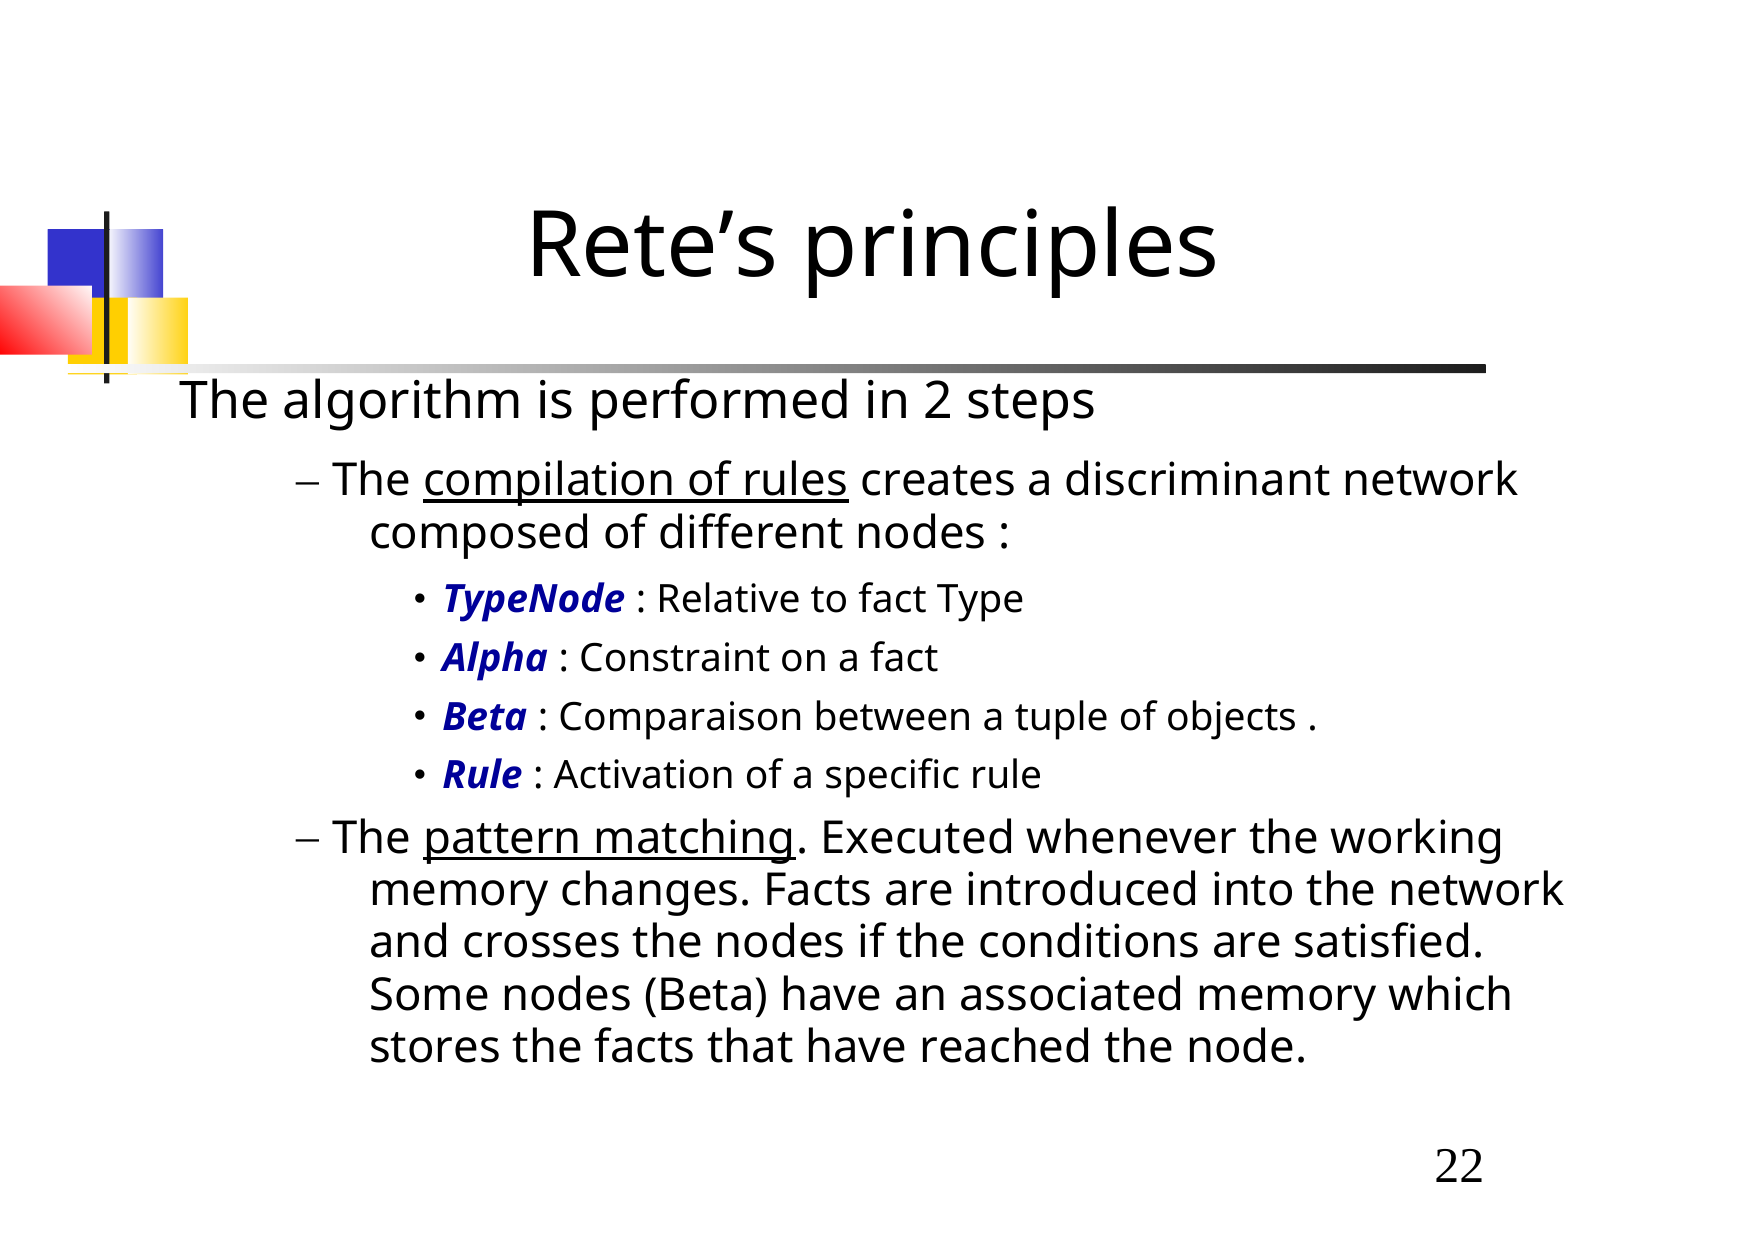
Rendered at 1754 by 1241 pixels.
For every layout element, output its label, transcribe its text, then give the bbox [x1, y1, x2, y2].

title Rete’s principles [179, 139, 1567, 351]
list The algorithm is performed in 2 steps The compilation of rules creates a discriminant network composed of different nodes : TypeNode : Relative to fact Type Alpha : Constraint on a fact Beta : Comparaison between a tuple of objects . Rule : Activation of a specific rule The pattern matching. Executed whenever the working memory changes. Facts are introduced into the network and crosses the nodes if the conditions are satisfied. Some nodes (Beta) have an associated memory which stores the facts that have reached the node. [179, 371, 1567, 1091]
